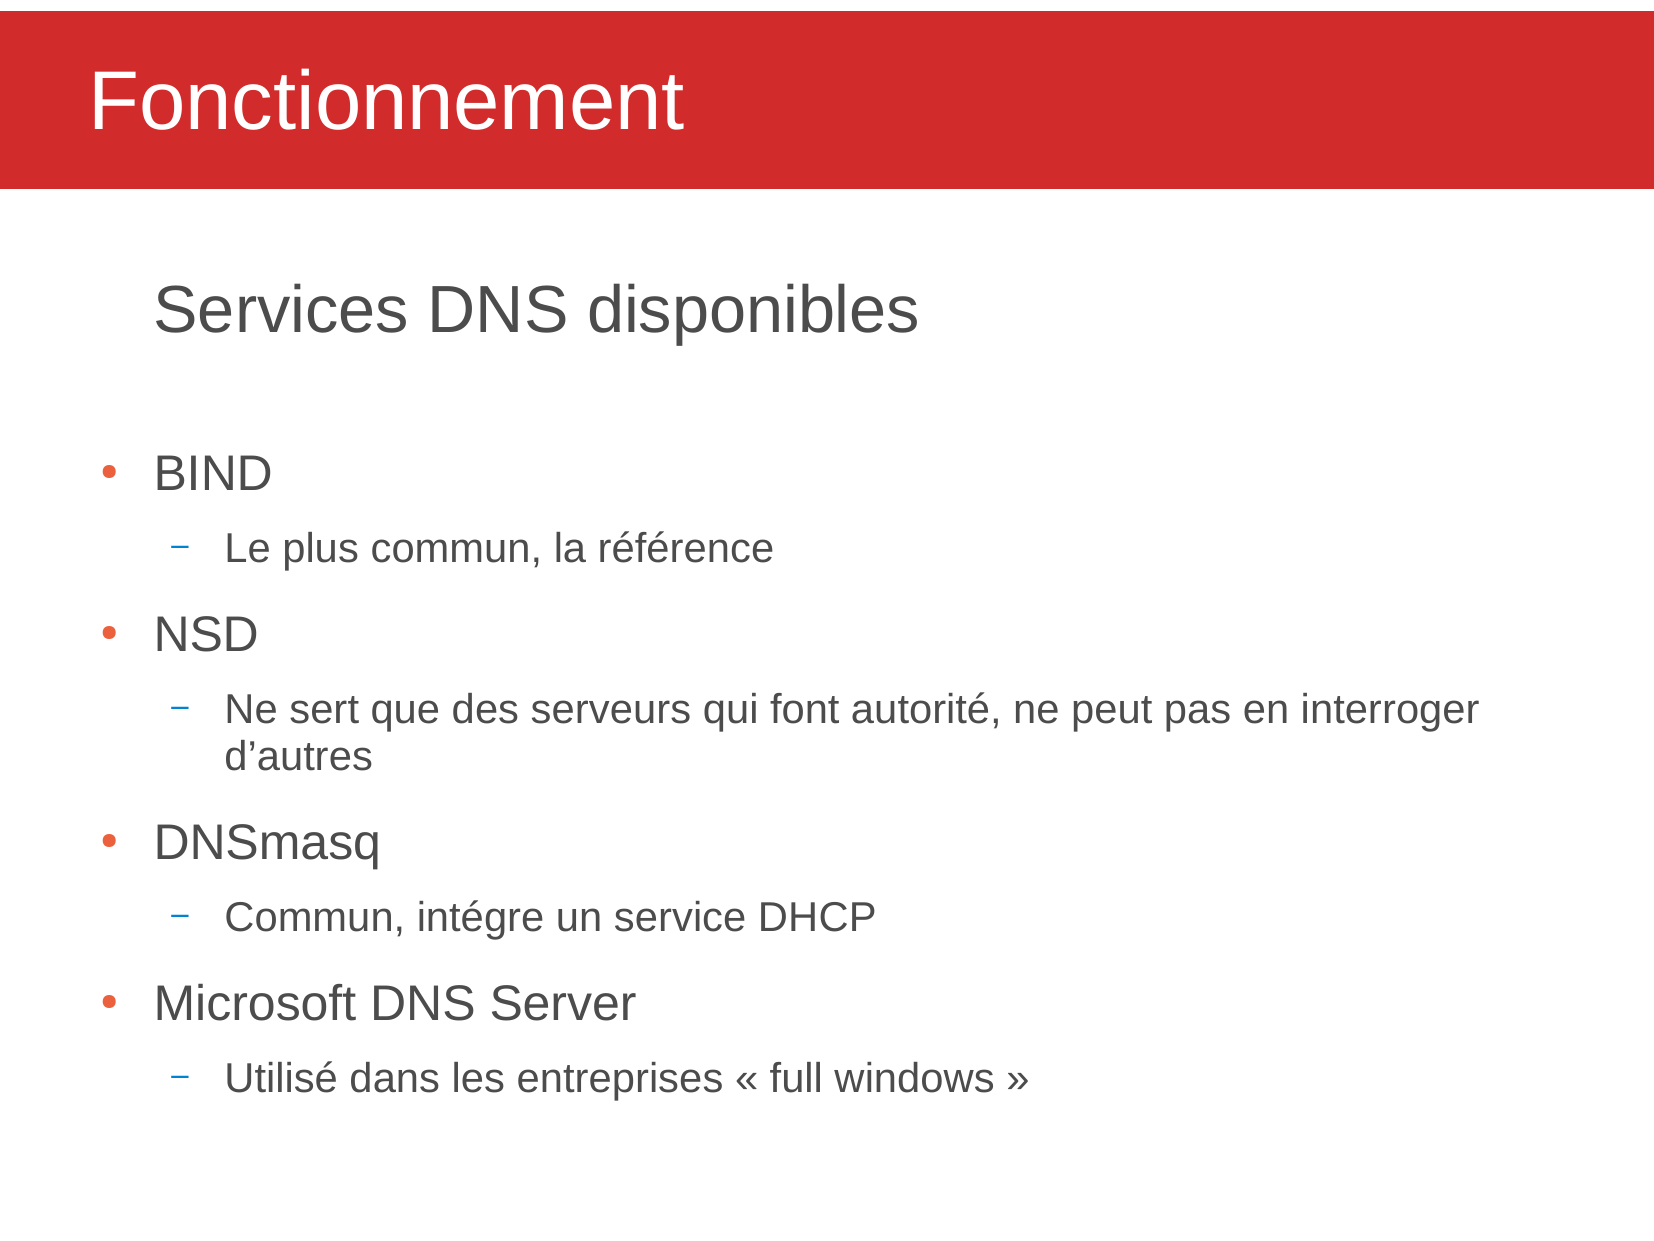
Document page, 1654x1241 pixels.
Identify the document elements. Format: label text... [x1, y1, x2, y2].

list Services DNS disponibles BIND Le plus commun, la référence NSD Ne sert que des serveurs qui font autorité, ne peut pas en interroger d’autres DNSmasq Commun, intégre un service DHCP Microsoft DNS Server Utilisé dans les entreprises « full windows » [82, 271, 1571, 1182]
title Fonctionnement [0, 11, 1654, 189]
